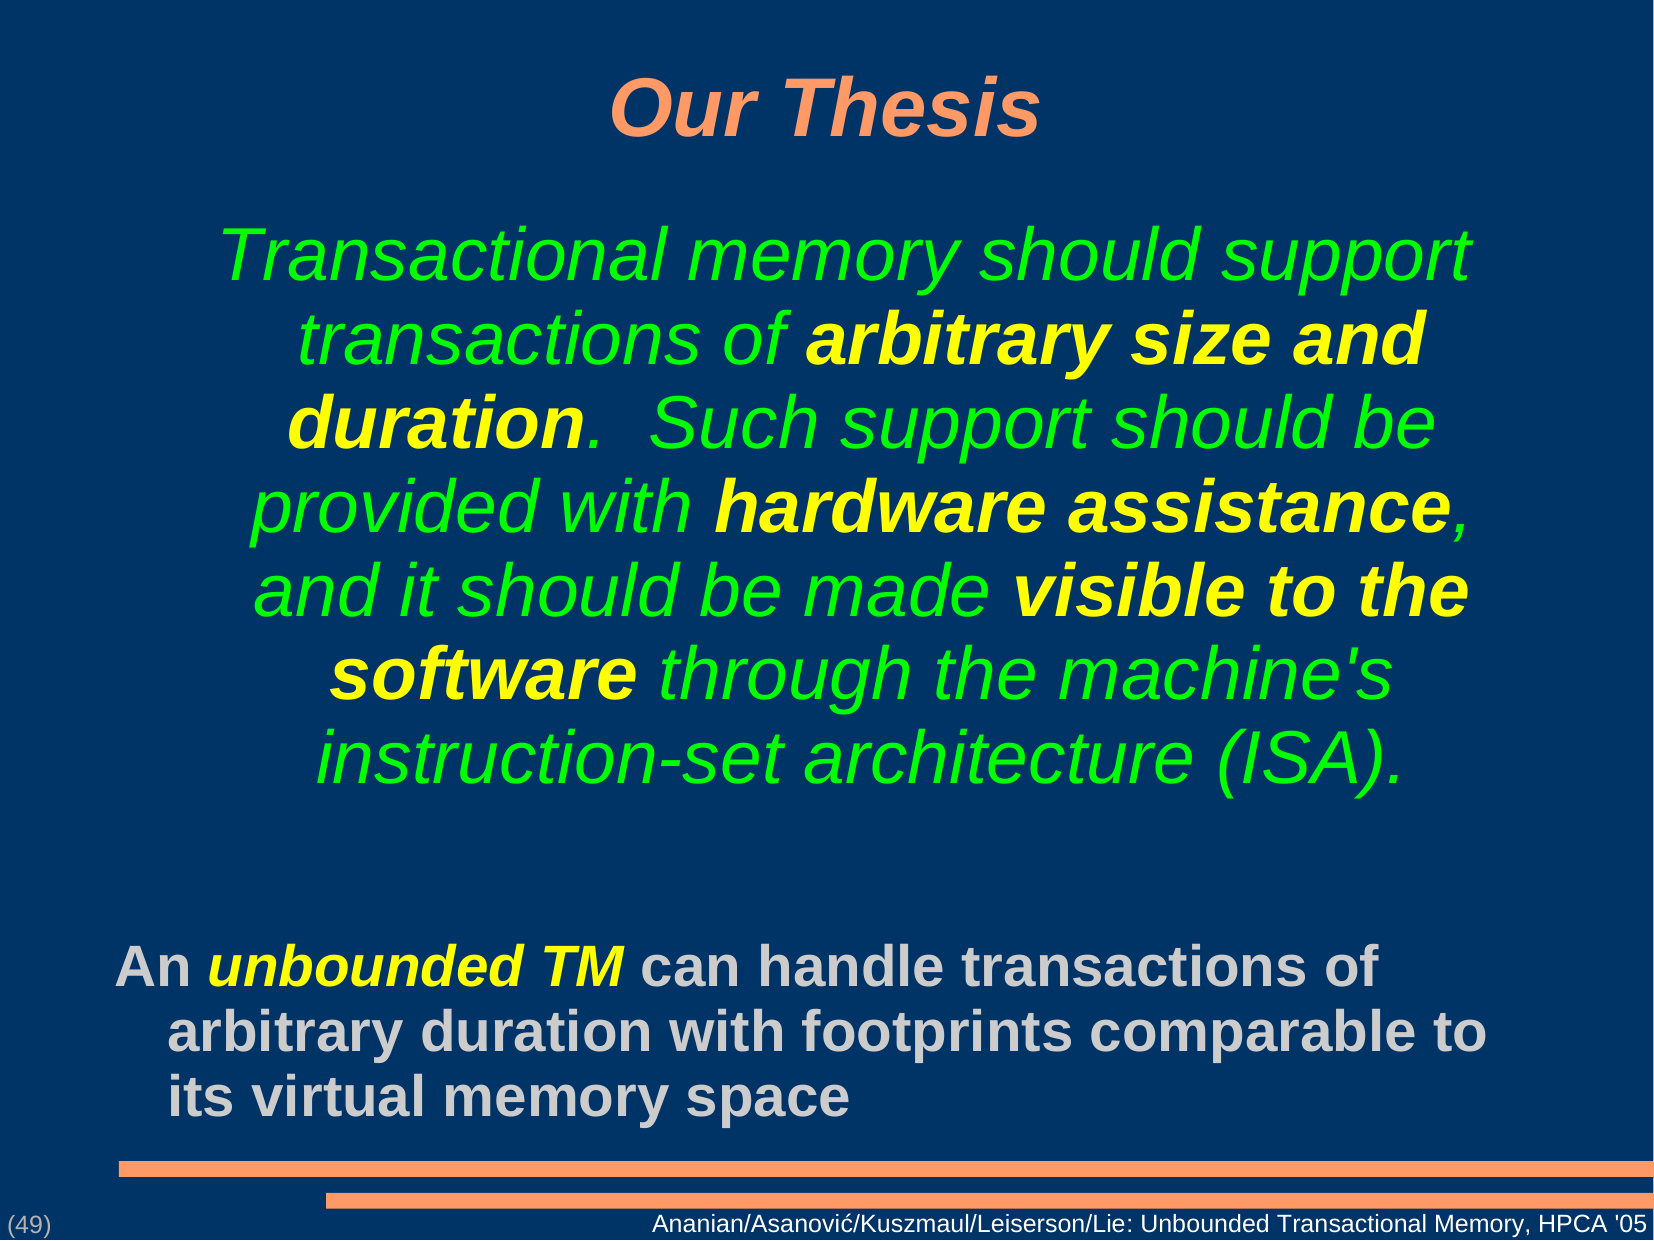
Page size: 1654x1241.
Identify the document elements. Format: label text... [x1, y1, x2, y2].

title Our Thesis [51, 28, 1600, 187]
subtitle Transactional memory should support transactions of arbitrary size and duration. Such support should be provided with hardware assistance, and it should be made visible to the software through the machine's instruction-set architecture (ISA). [116, 193, 1538, 819]
text_box An unbounded TM can handle transactions of arbitrary duration with footprints comparable to its virtual memory space [96, 934, 1558, 1130]
